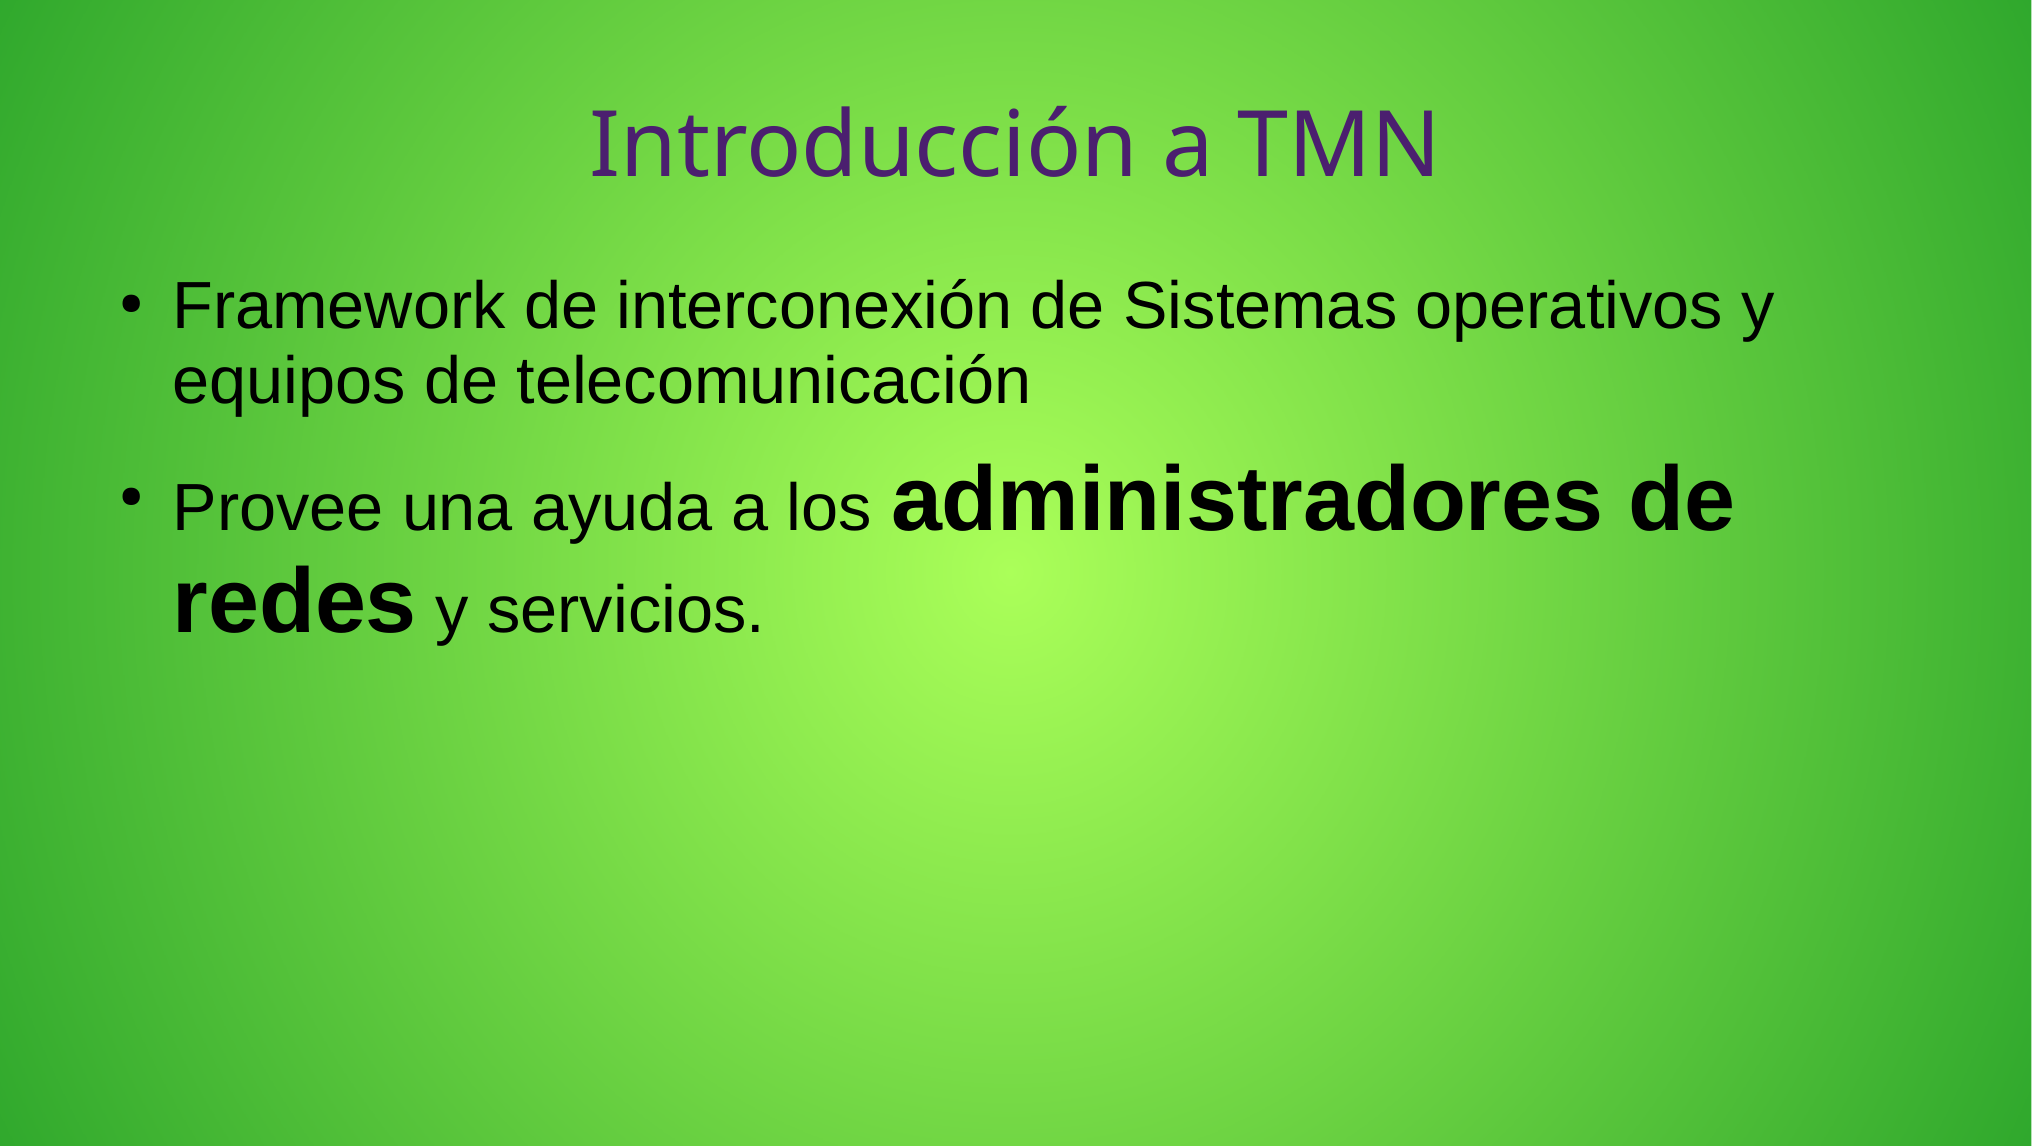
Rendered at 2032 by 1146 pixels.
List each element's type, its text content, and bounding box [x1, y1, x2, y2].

list Framework de interconexión de Sistemas operativos y equipos de telecomunicación Provee una ayuda a los administradores de redes y servicios. [101, 268, 1930, 1025]
title Introducción a TMN [101, 45, 1930, 237]
picture [0, 0, 2032, 1146]
